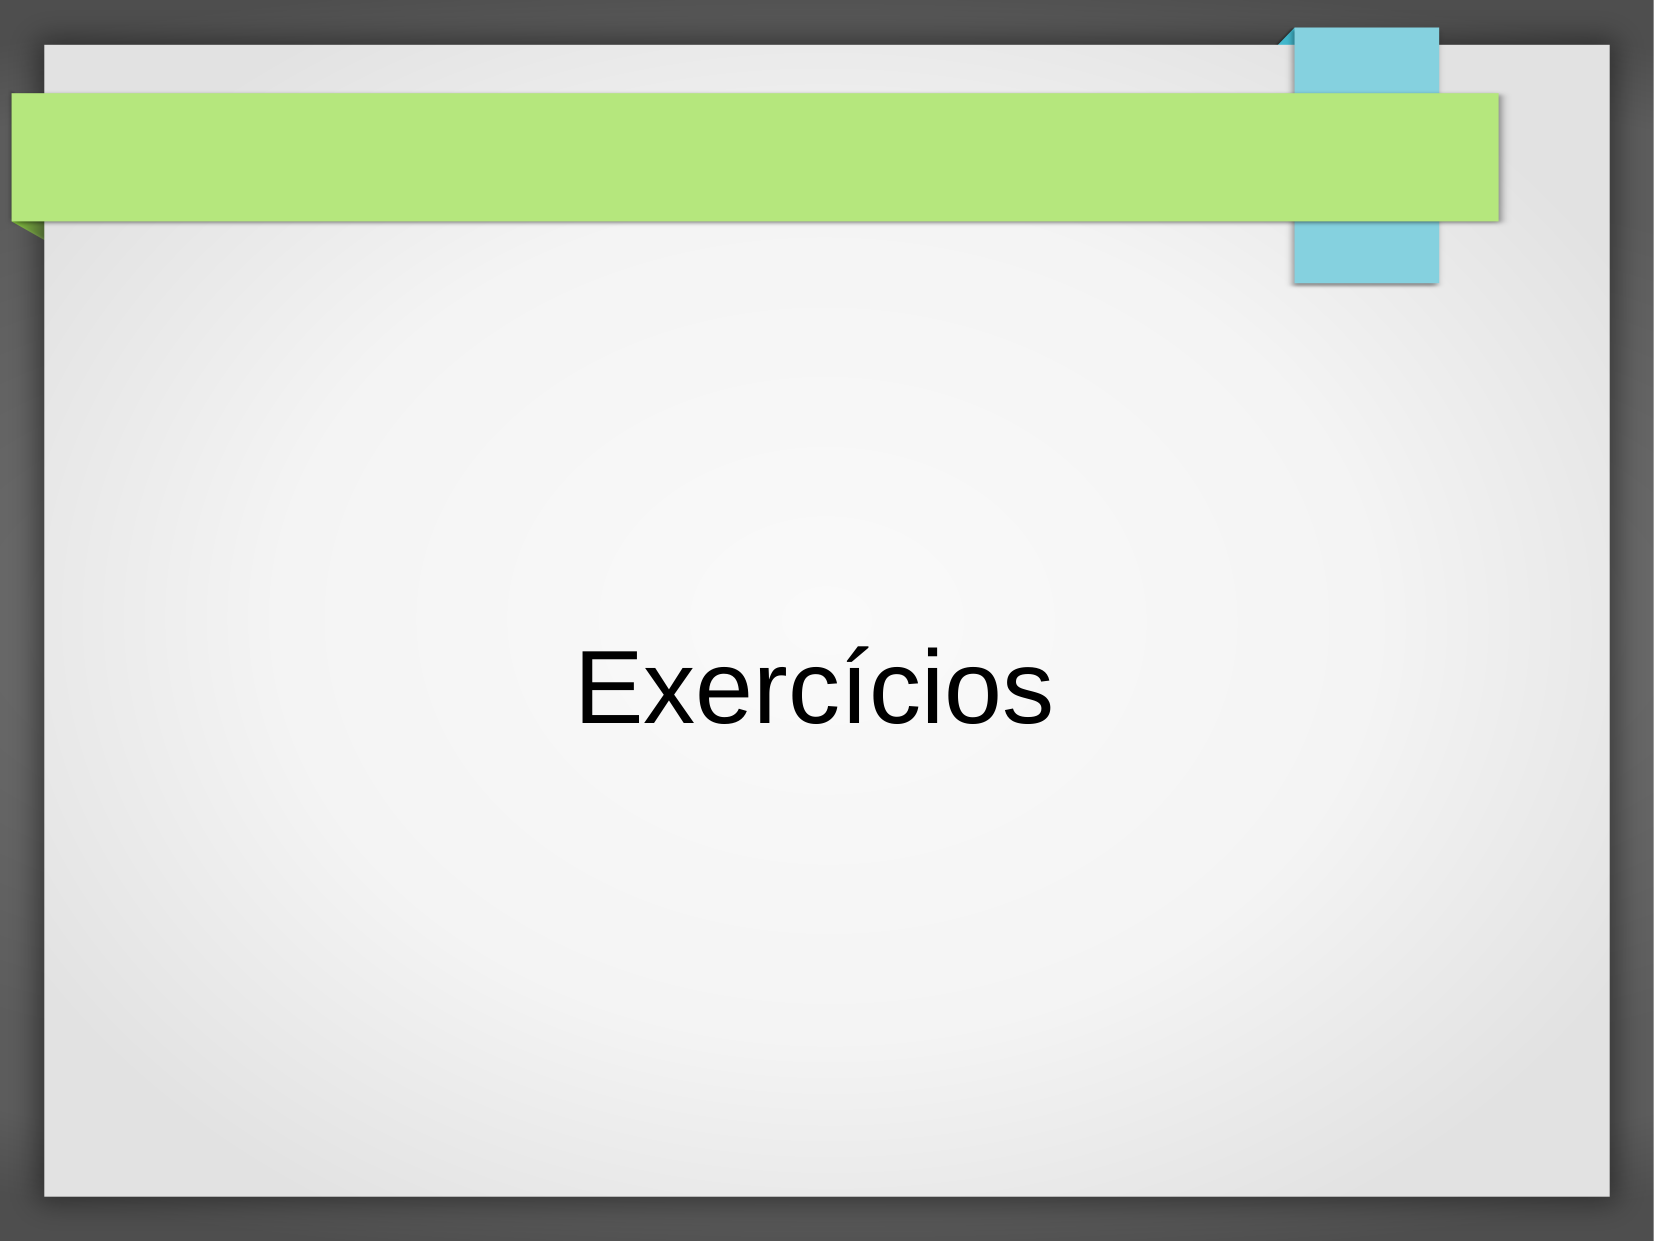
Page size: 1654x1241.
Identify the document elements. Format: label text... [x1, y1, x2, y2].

subtitle Exercícios [224, 413, 1406, 962]
picture [0, 0, 1654, 1241]
